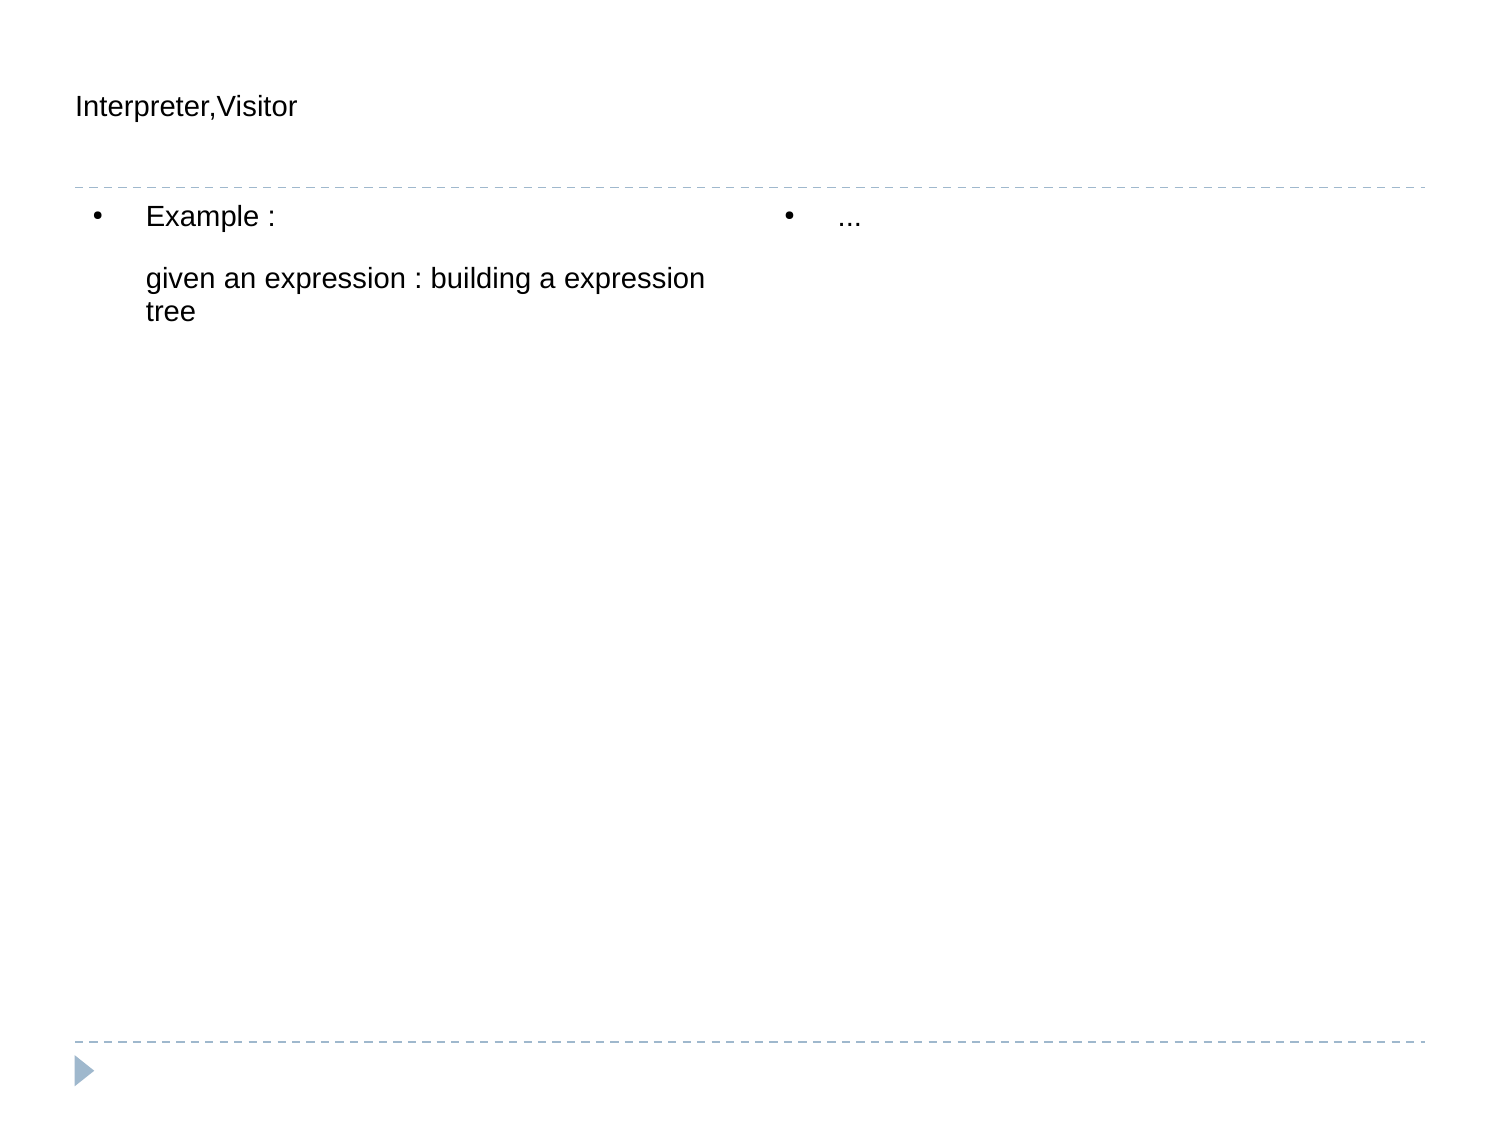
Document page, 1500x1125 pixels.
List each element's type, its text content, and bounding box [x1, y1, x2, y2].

list Example : given an expression : building a expression tree [75, 200, 734, 1010]
list ... [766, 200, 1426, 1010]
title Interpreter,Visitor [75, 24, 1425, 188]
